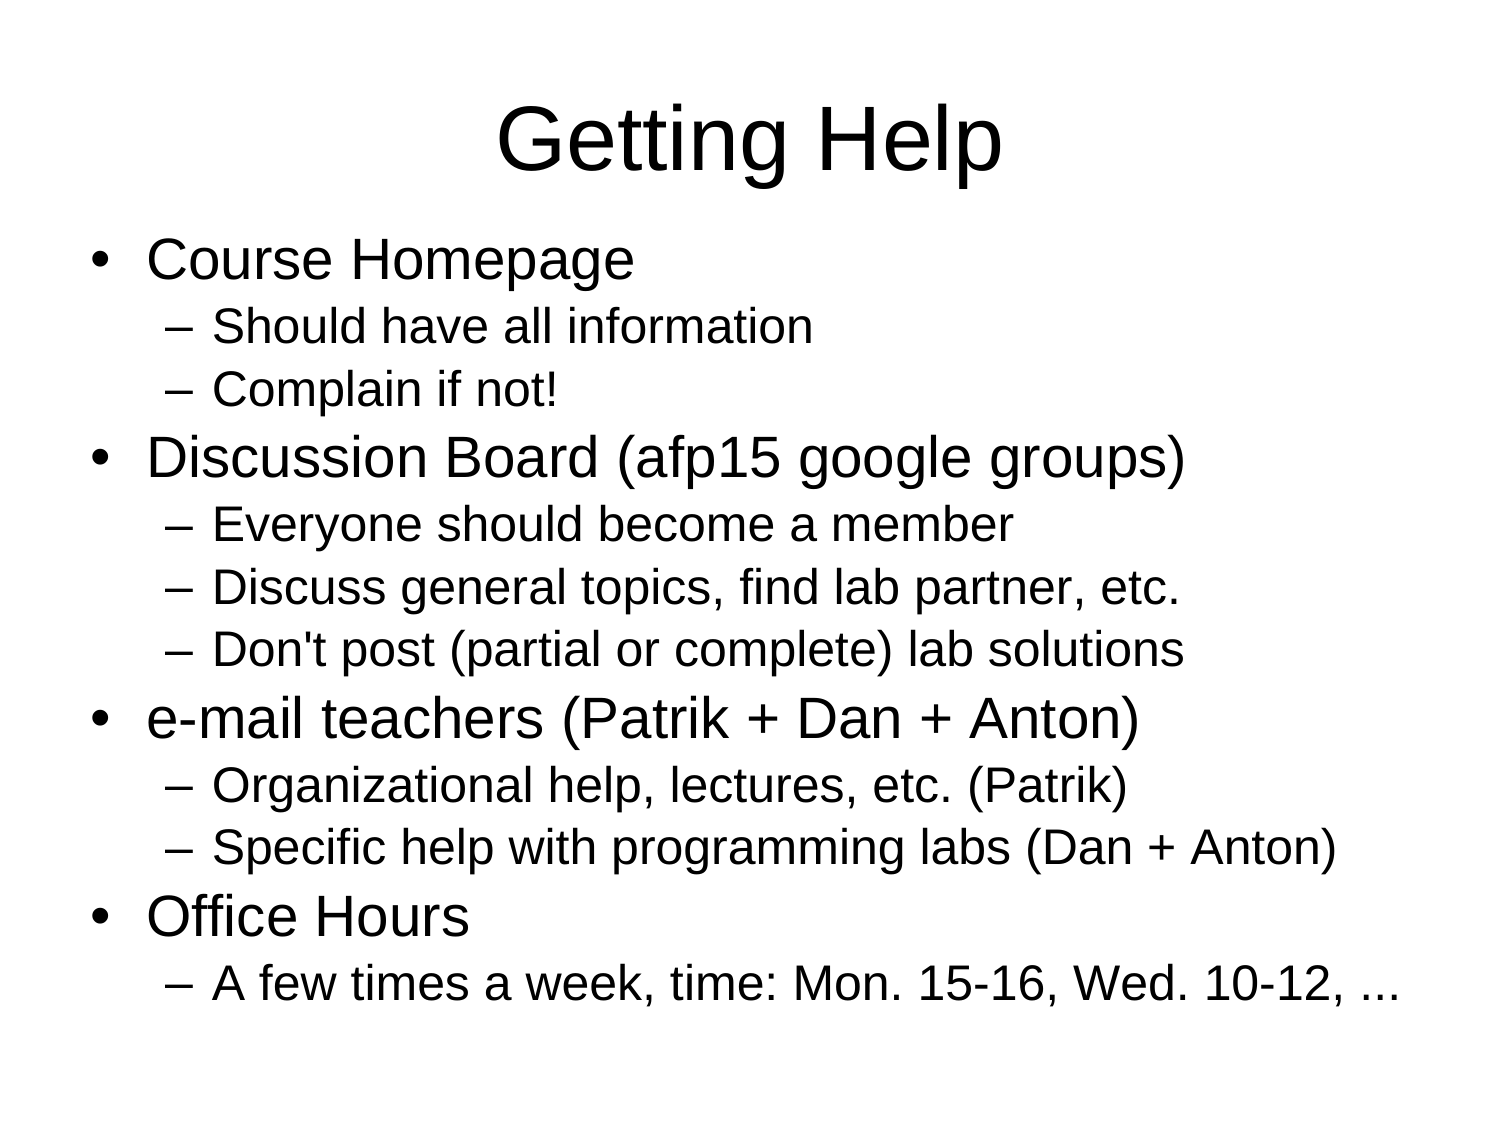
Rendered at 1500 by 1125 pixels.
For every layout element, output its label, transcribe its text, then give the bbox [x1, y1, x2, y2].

title Getting Help [75, 45, 1426, 224]
list Course Homepage Should have all information Complain if not! Discussion Board (afp15 google groups) Everyone should become a member Discuss general topics, find lab partner, etc. Don't post (partial or complete) lab solutions e-mail teachers (Patrik + Dan + Anton) Organizational help, lectures, etc. (Patrik) Specific help with programming labs (Dan + Anton) Office Hours A few times a week, time: Mon. 15-16, Wed. 10-12, ... [75, 224, 1426, 1030]
